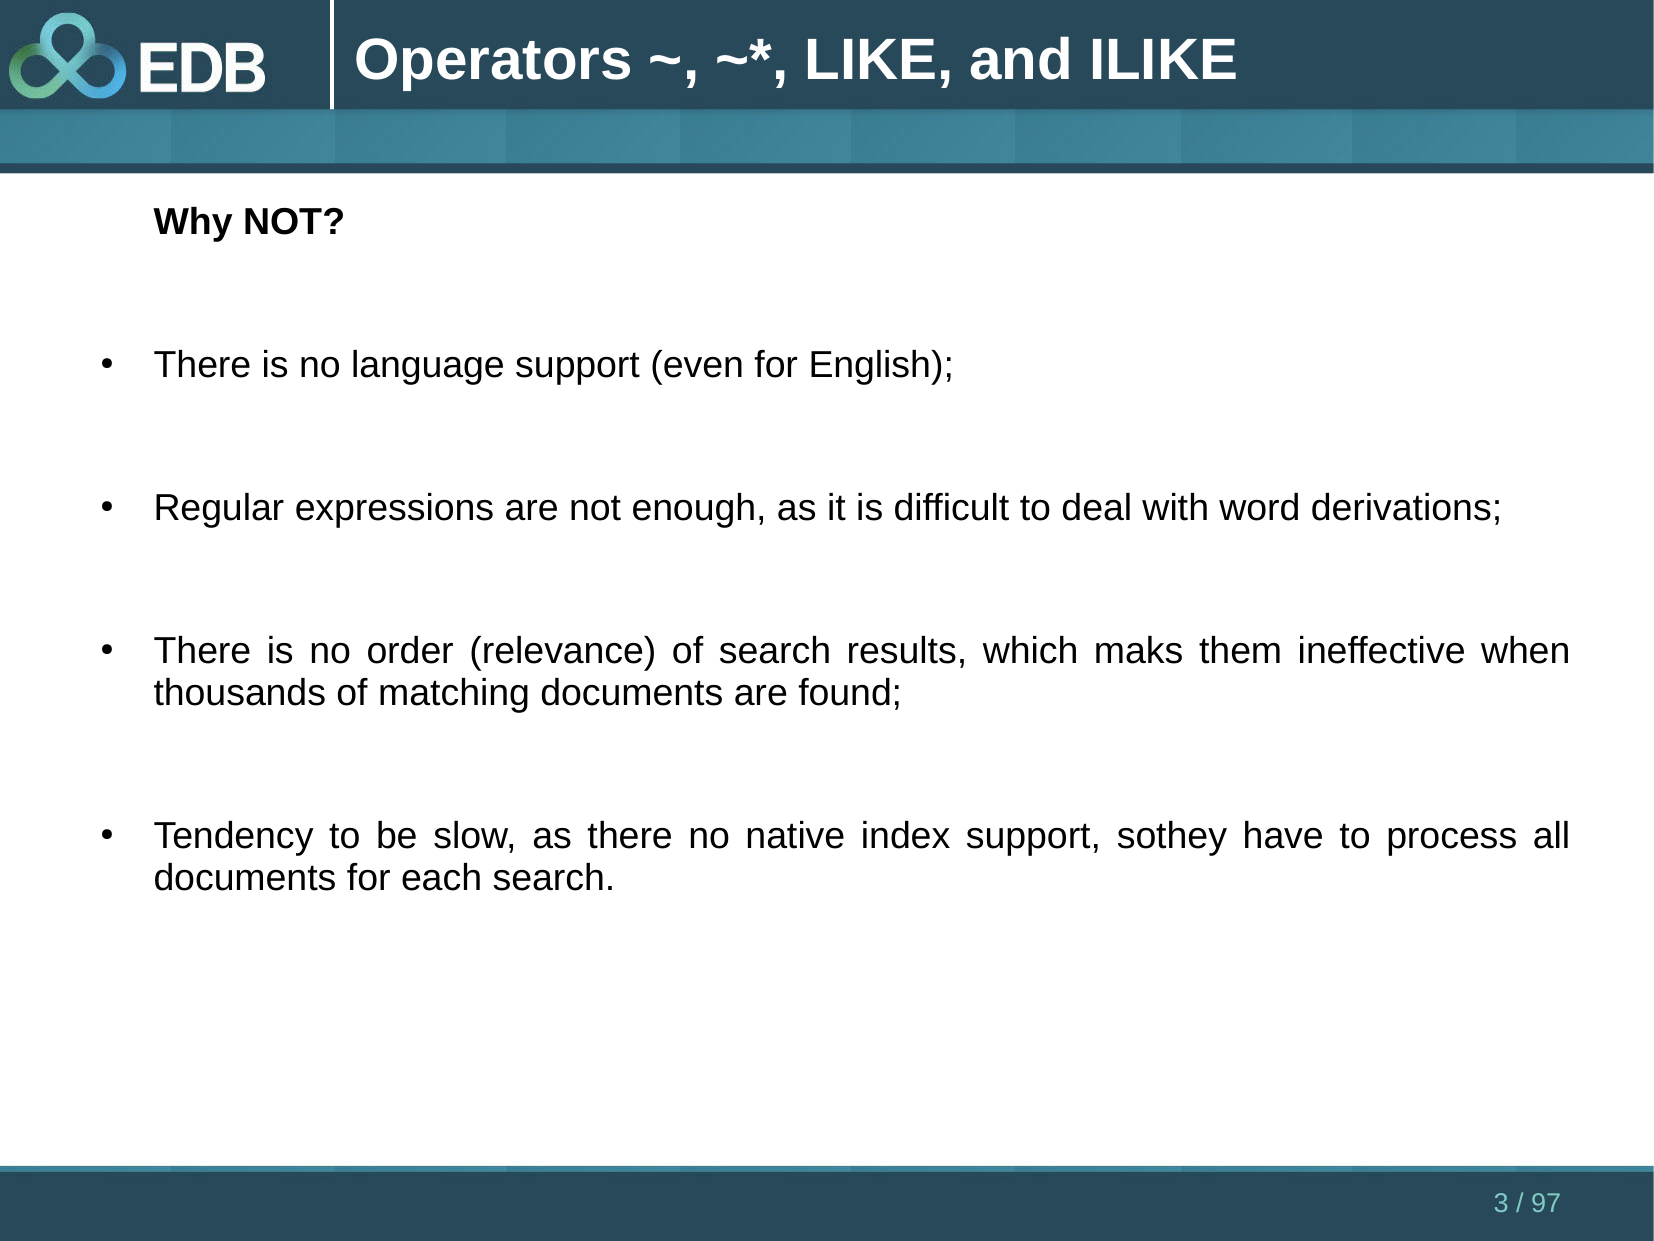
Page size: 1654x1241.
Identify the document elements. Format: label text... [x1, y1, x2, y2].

picture [0, 0, 1654, 1241]
title Operators ~, ~*, LIKE, and ILIKE [354, 26, 1595, 92]
list Why NOT? There is no language support (even for English); Regular expressions are not enough, as it is difficult to deal with word derivations; There is no order (relevance) of search results, which maks them ineffective when thousands of matching documents are found; Tendency to be slow, as there no native index support, sothey have to process all documents for each search. [82, 200, 1571, 1137]
